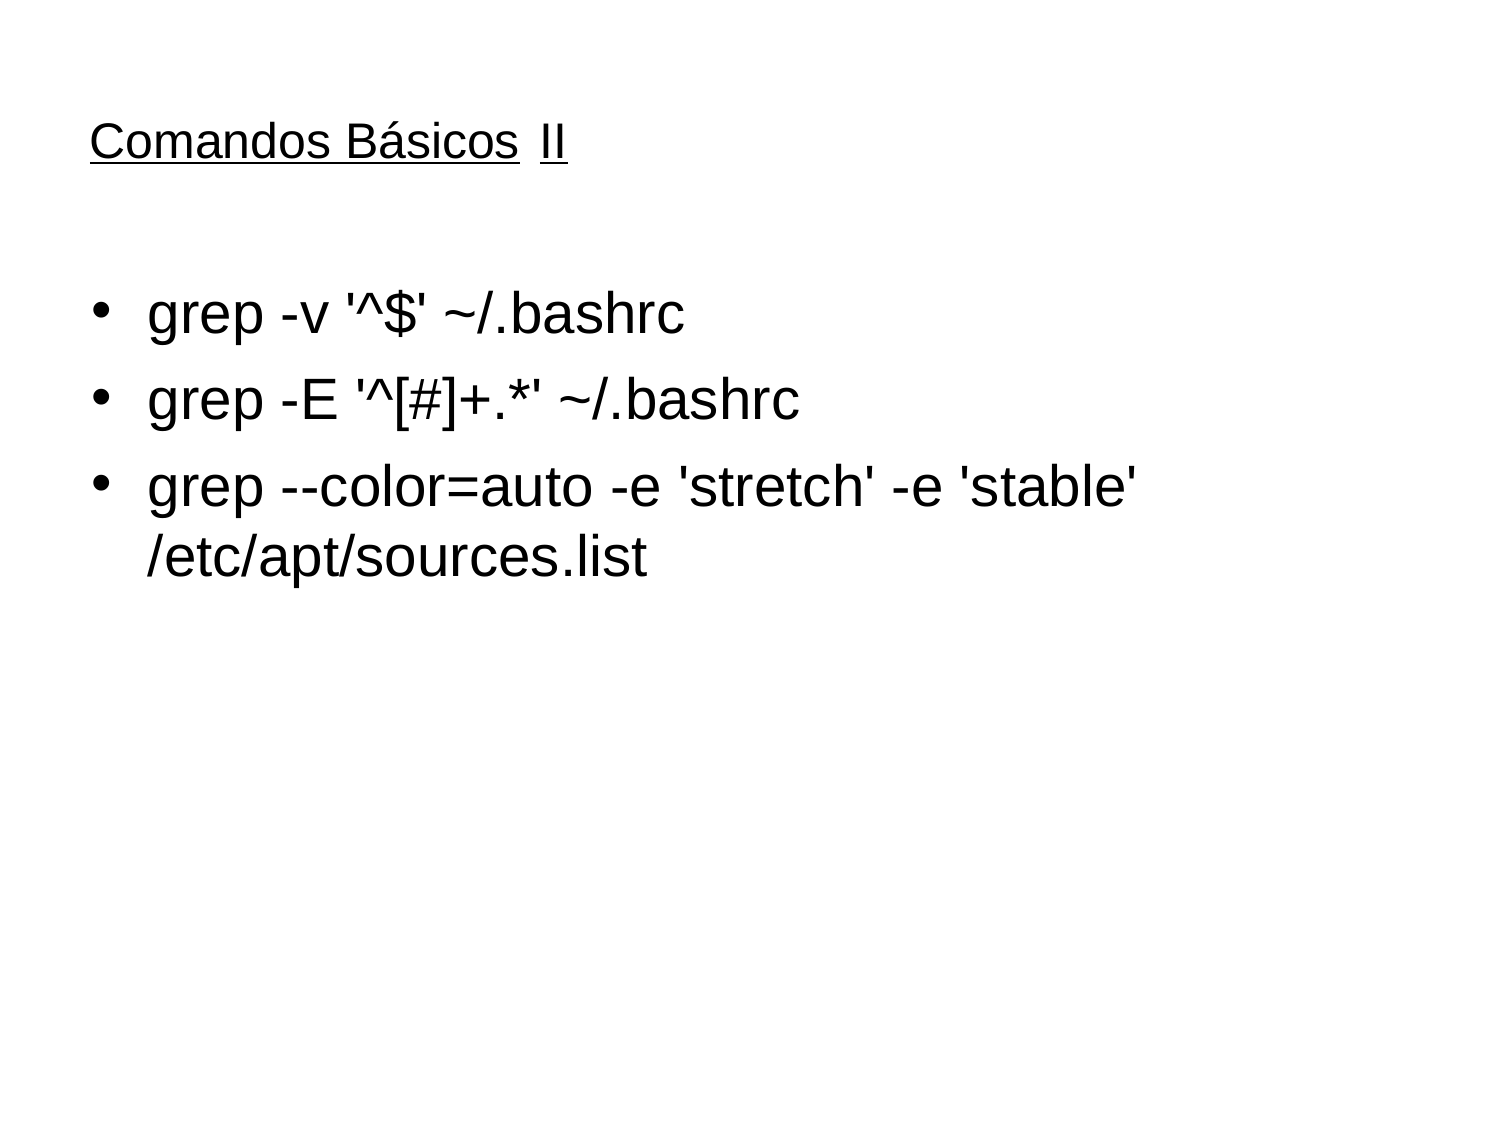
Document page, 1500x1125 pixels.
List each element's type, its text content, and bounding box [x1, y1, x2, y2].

title Comandos Básicos II [75, 45, 1426, 233]
list grep -v '^$' ~/.bashrc grep -E '^[#]+.*' ~/.bashrc grep --color=auto -e 'stretch' -e 'stable' /etc/apt/sources.list [76, 267, 1427, 1010]
